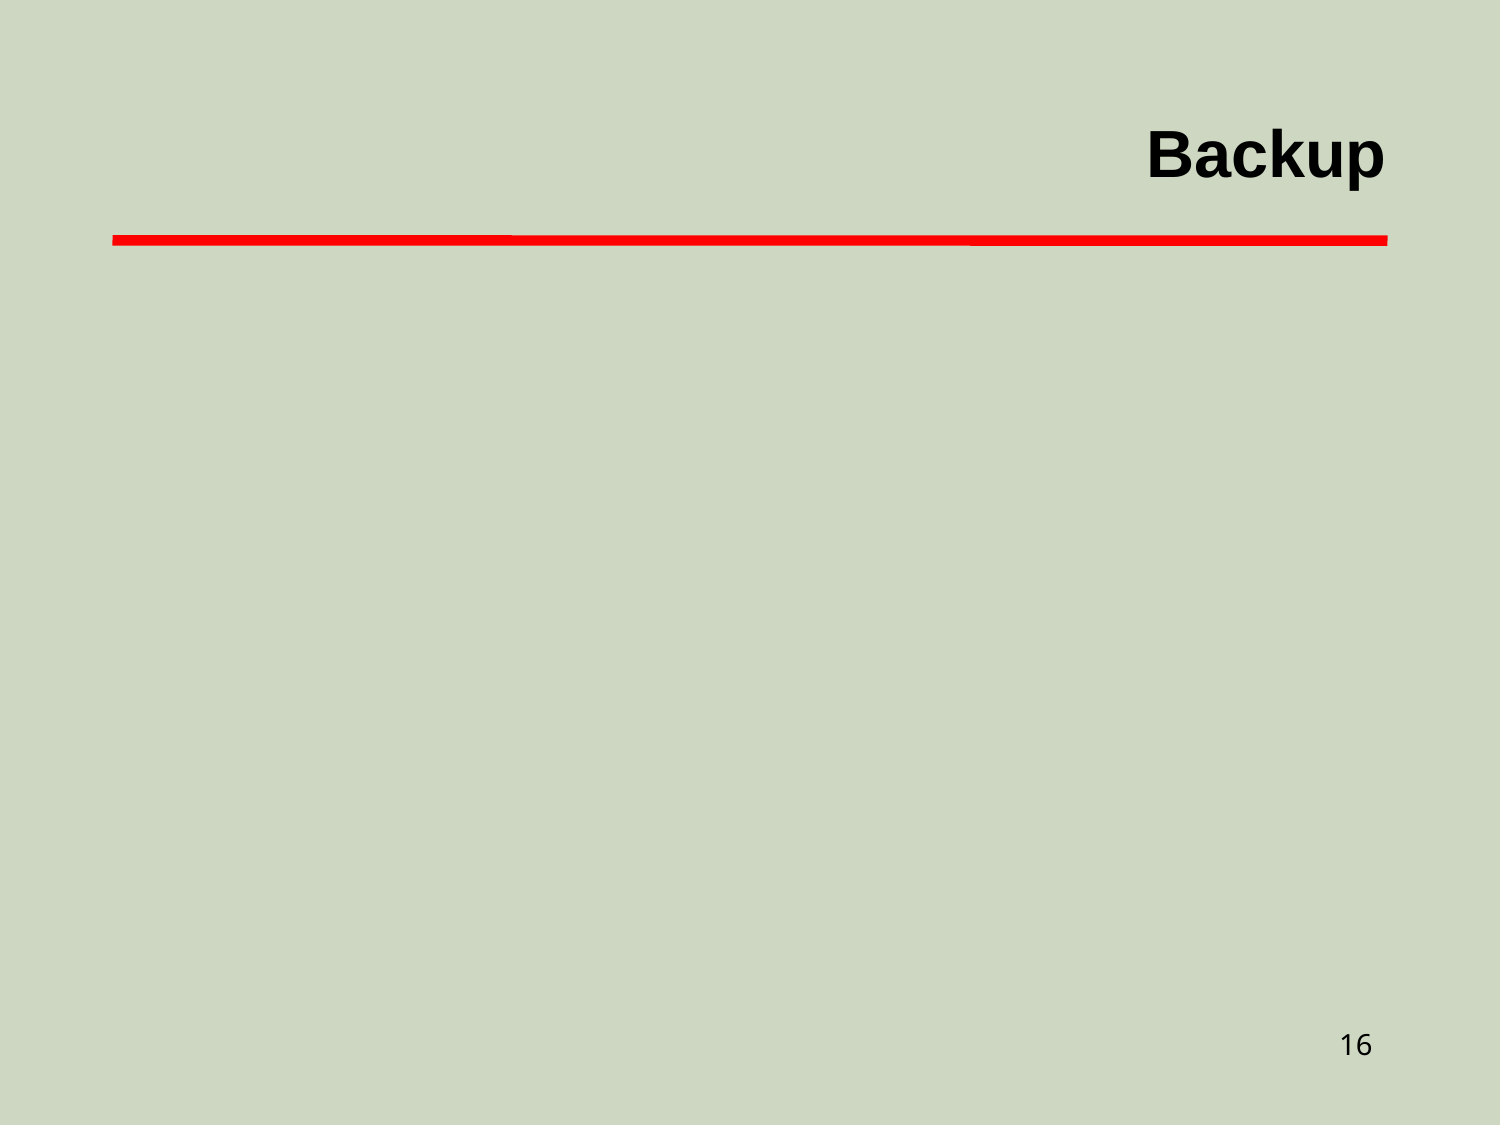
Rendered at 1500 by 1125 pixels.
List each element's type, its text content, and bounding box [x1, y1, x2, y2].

title Backup [124, 85, 1387, 223]
